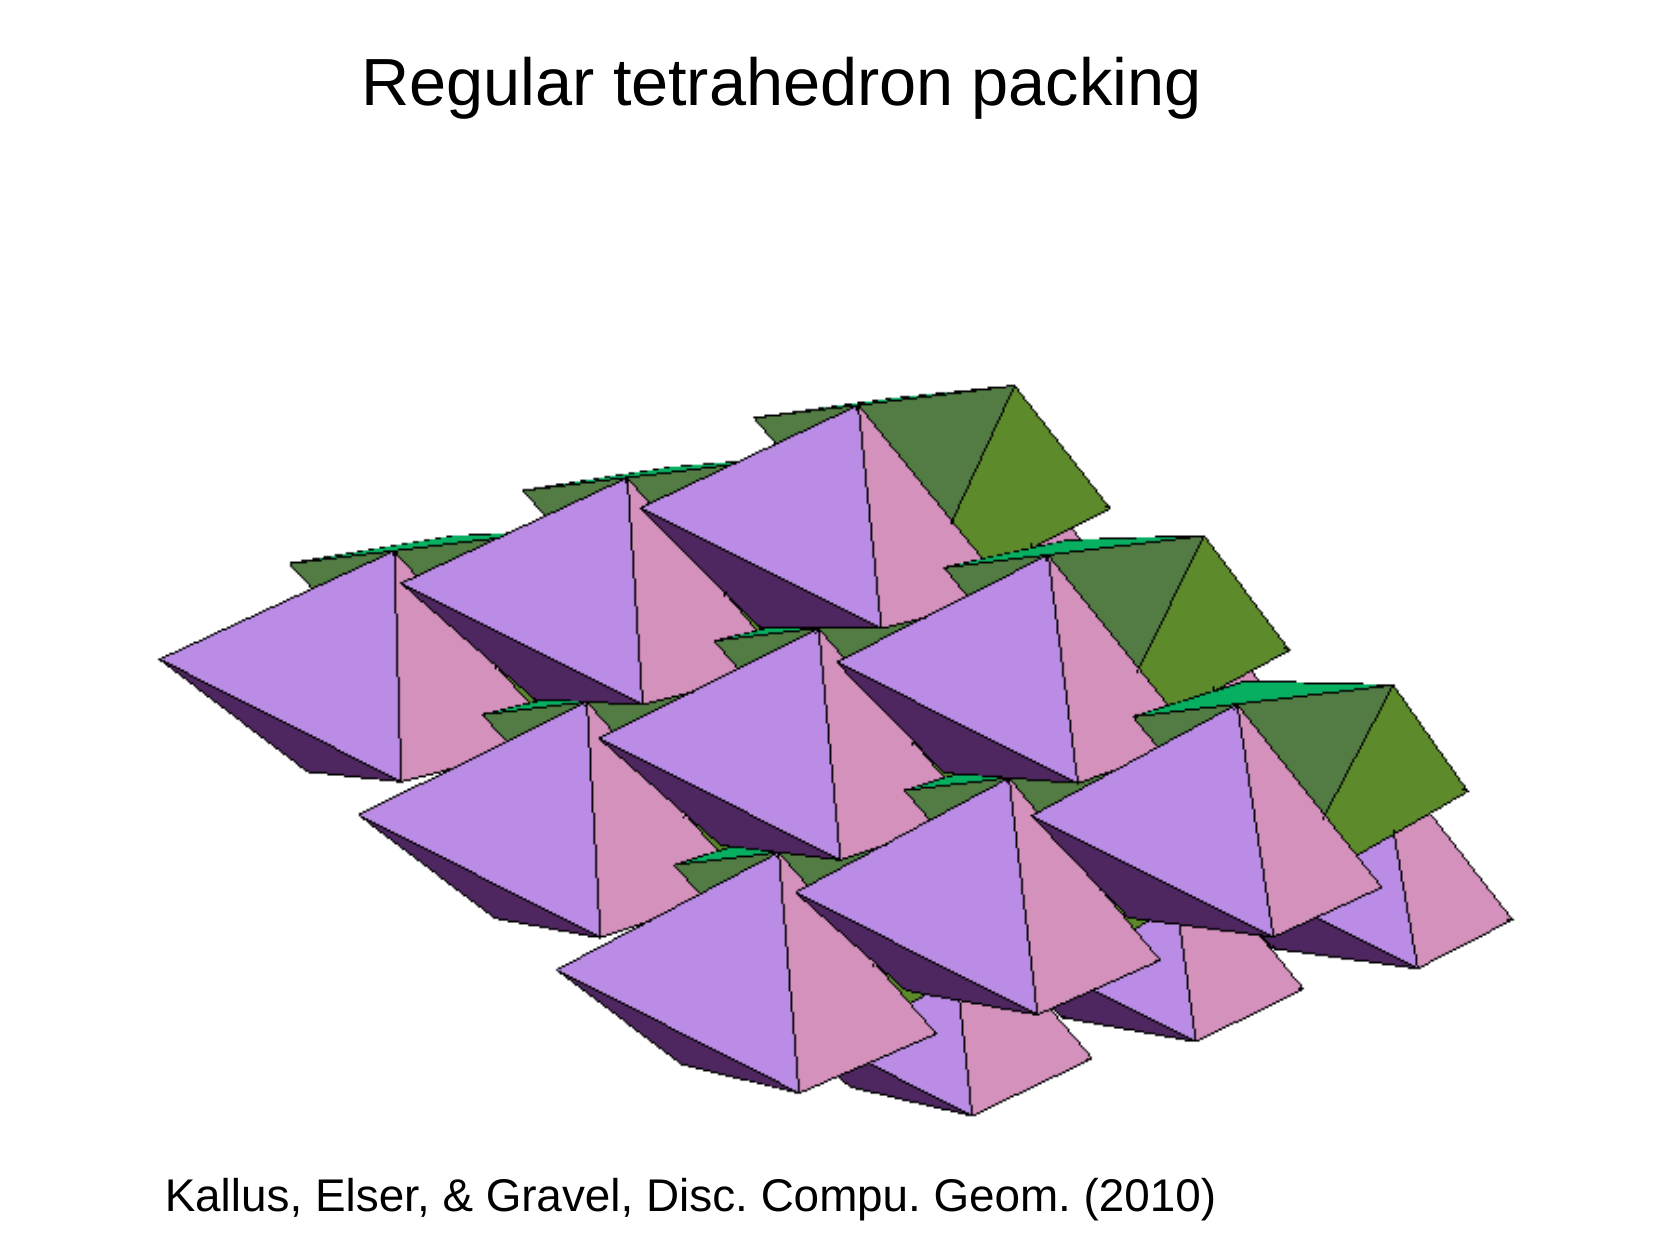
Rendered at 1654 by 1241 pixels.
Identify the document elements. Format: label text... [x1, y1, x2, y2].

picture [112, 300, 1600, 1241]
text_box Regular tetrahedron packing [346, 37, 1419, 128]
text_box Kallus, Elser, & Gravel, Disc. Compu. Geom. (2010) [150, 1162, 1245, 1229]
